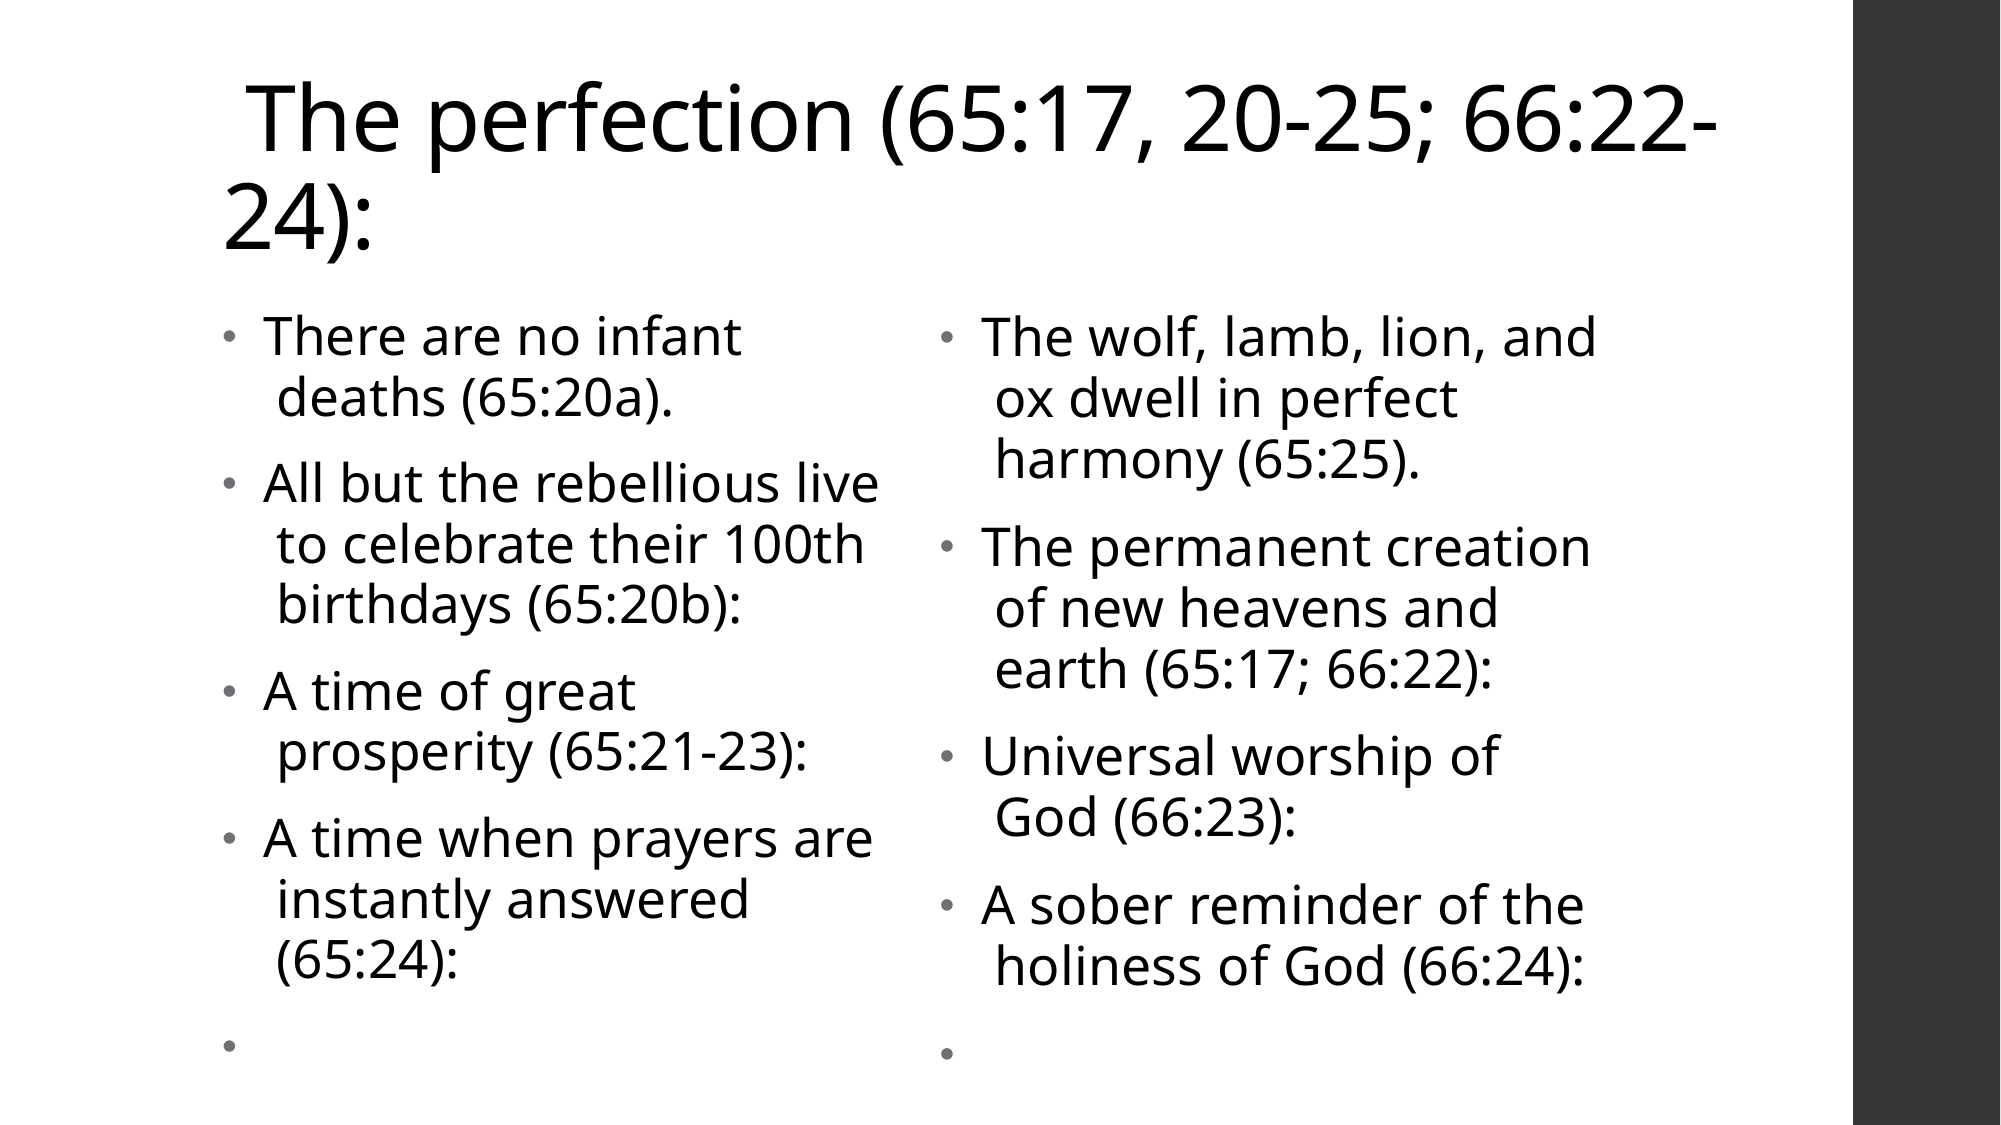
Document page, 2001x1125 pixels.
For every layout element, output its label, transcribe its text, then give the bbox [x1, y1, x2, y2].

list The wolf, lamb, lion, and ox dwell in perfect harmony (65:25). The permanent creation of new heavens and earth (65:17; 66:22): Universal worship of God (66:23): A sober reminder of the holiness of God (66:24): [924, 299, 1617, 1014]
list There are no infant deaths (65:20a). All but the rebellious live to celebrate their 100th birthdays (65:20b): A time of great prosperity (65:21-23): A time when prayers are instantly answered (65:24): [207, 299, 900, 1014]
title The perfection (65:17, 20-25; 66:22-24): [206, 60, 1797, 278]
